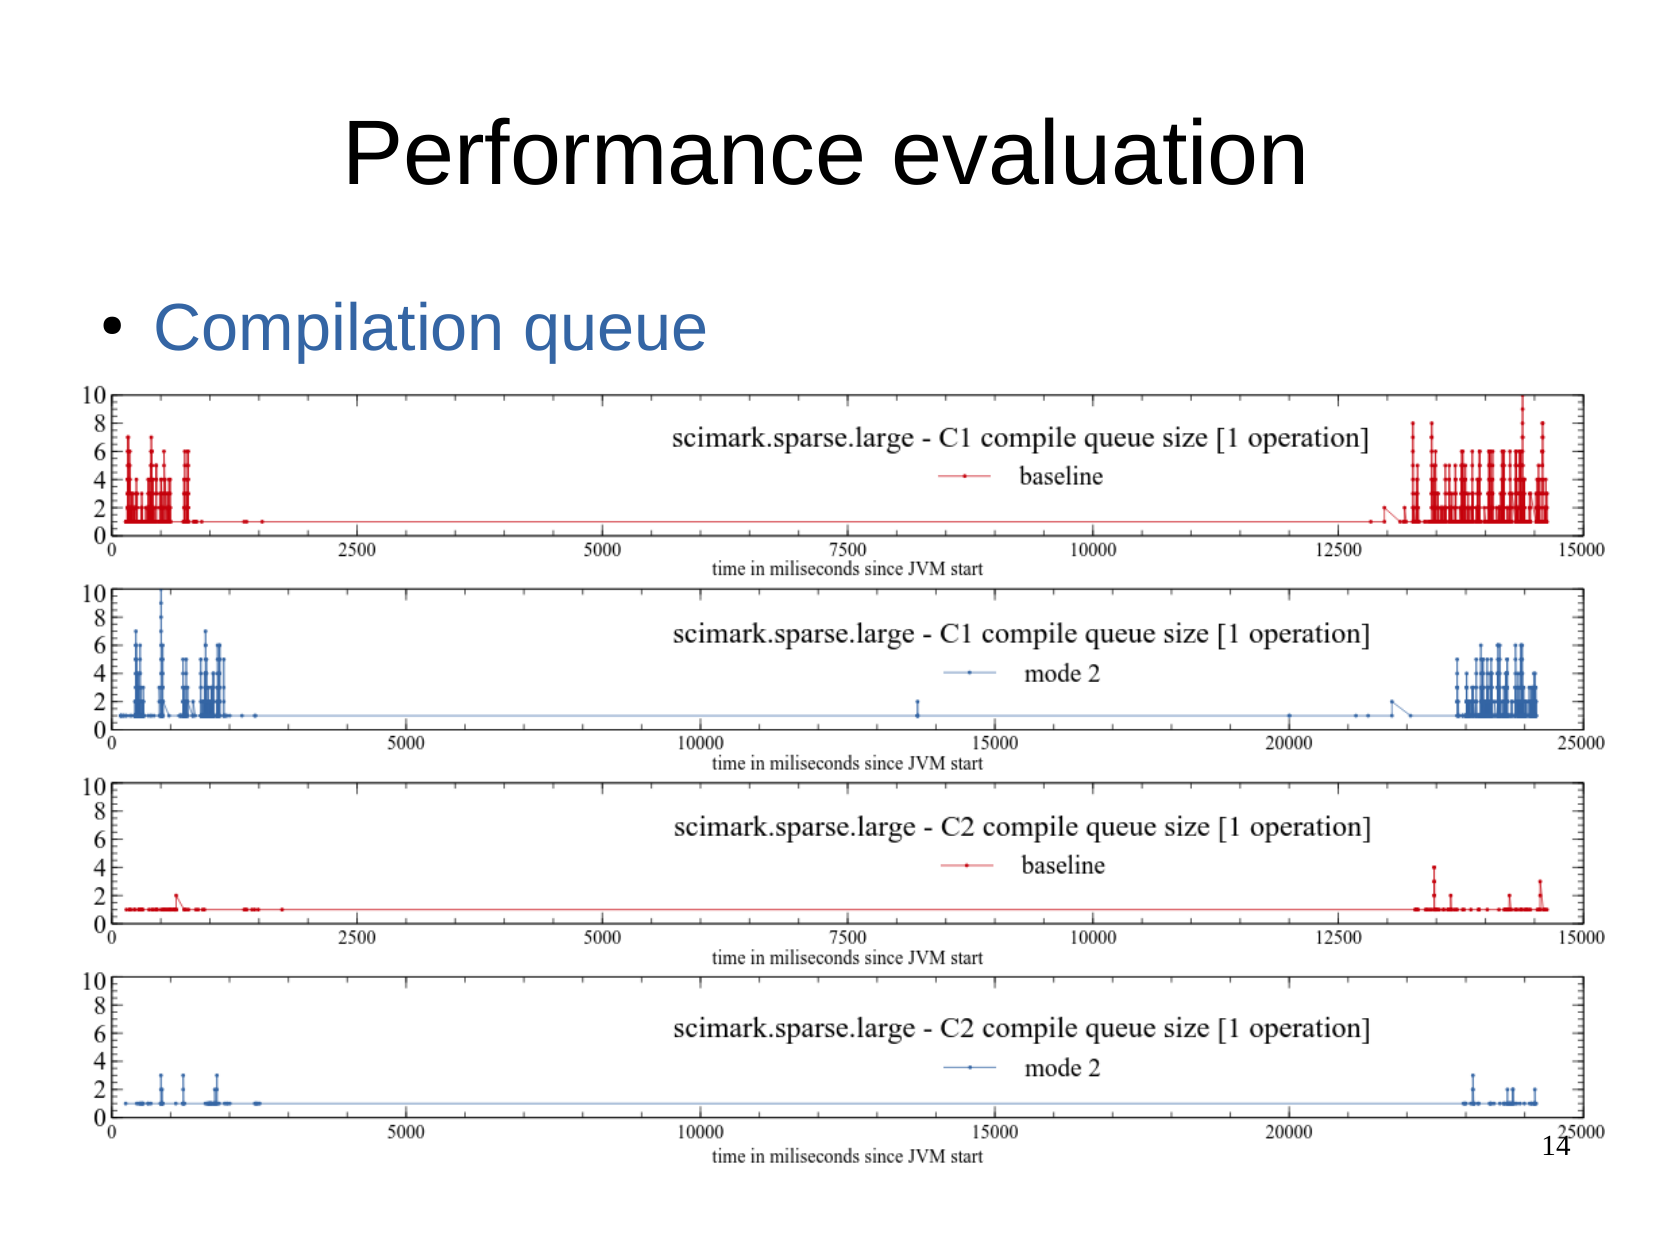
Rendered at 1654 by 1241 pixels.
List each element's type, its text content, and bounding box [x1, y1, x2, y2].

list Compilation queue [82, 290, 1571, 374]
picture [11, 374, 1605, 1172]
title Performance evaluation [82, 49, 1571, 257]
